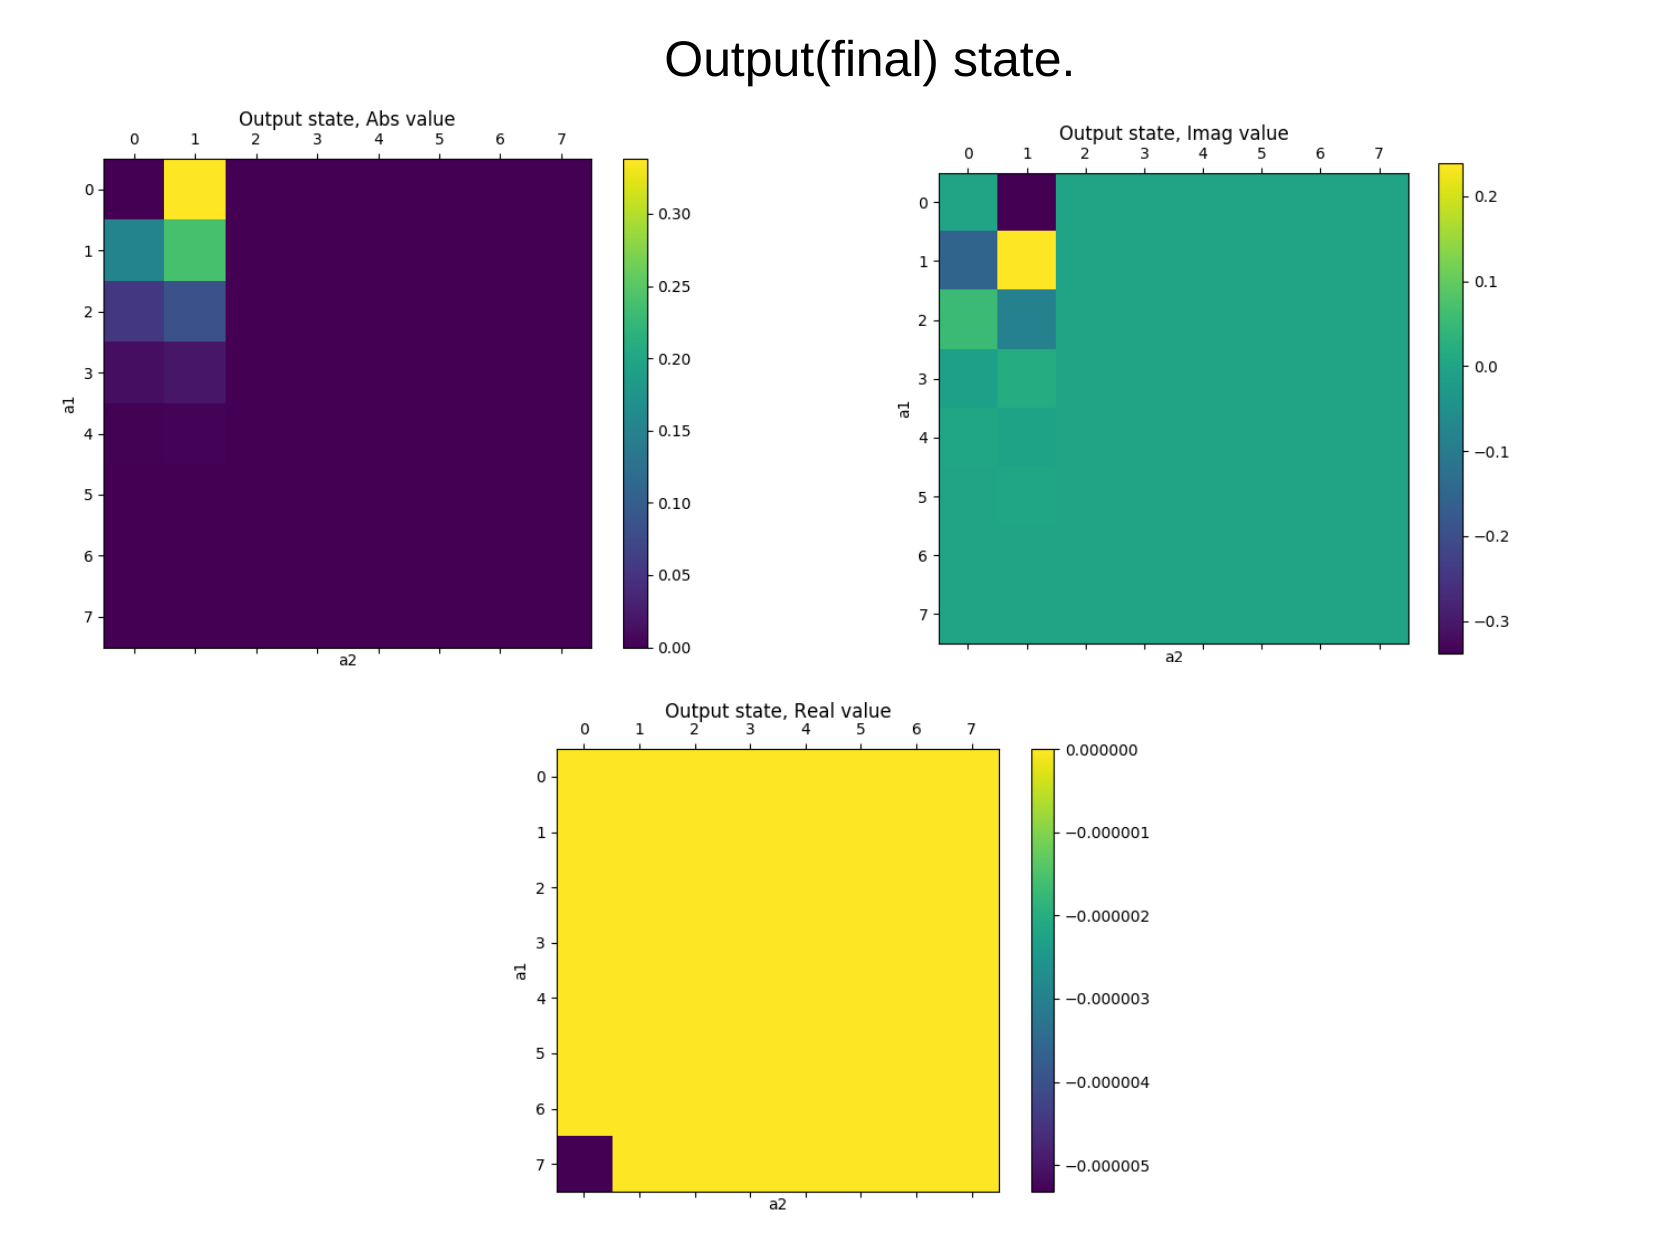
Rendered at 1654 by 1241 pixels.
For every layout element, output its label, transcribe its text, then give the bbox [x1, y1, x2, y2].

picture [507, 698, 1158, 1217]
picture [47, 101, 697, 674]
picture [885, 113, 1512, 662]
text_box Output(final) state. [649, 23, 1099, 95]
